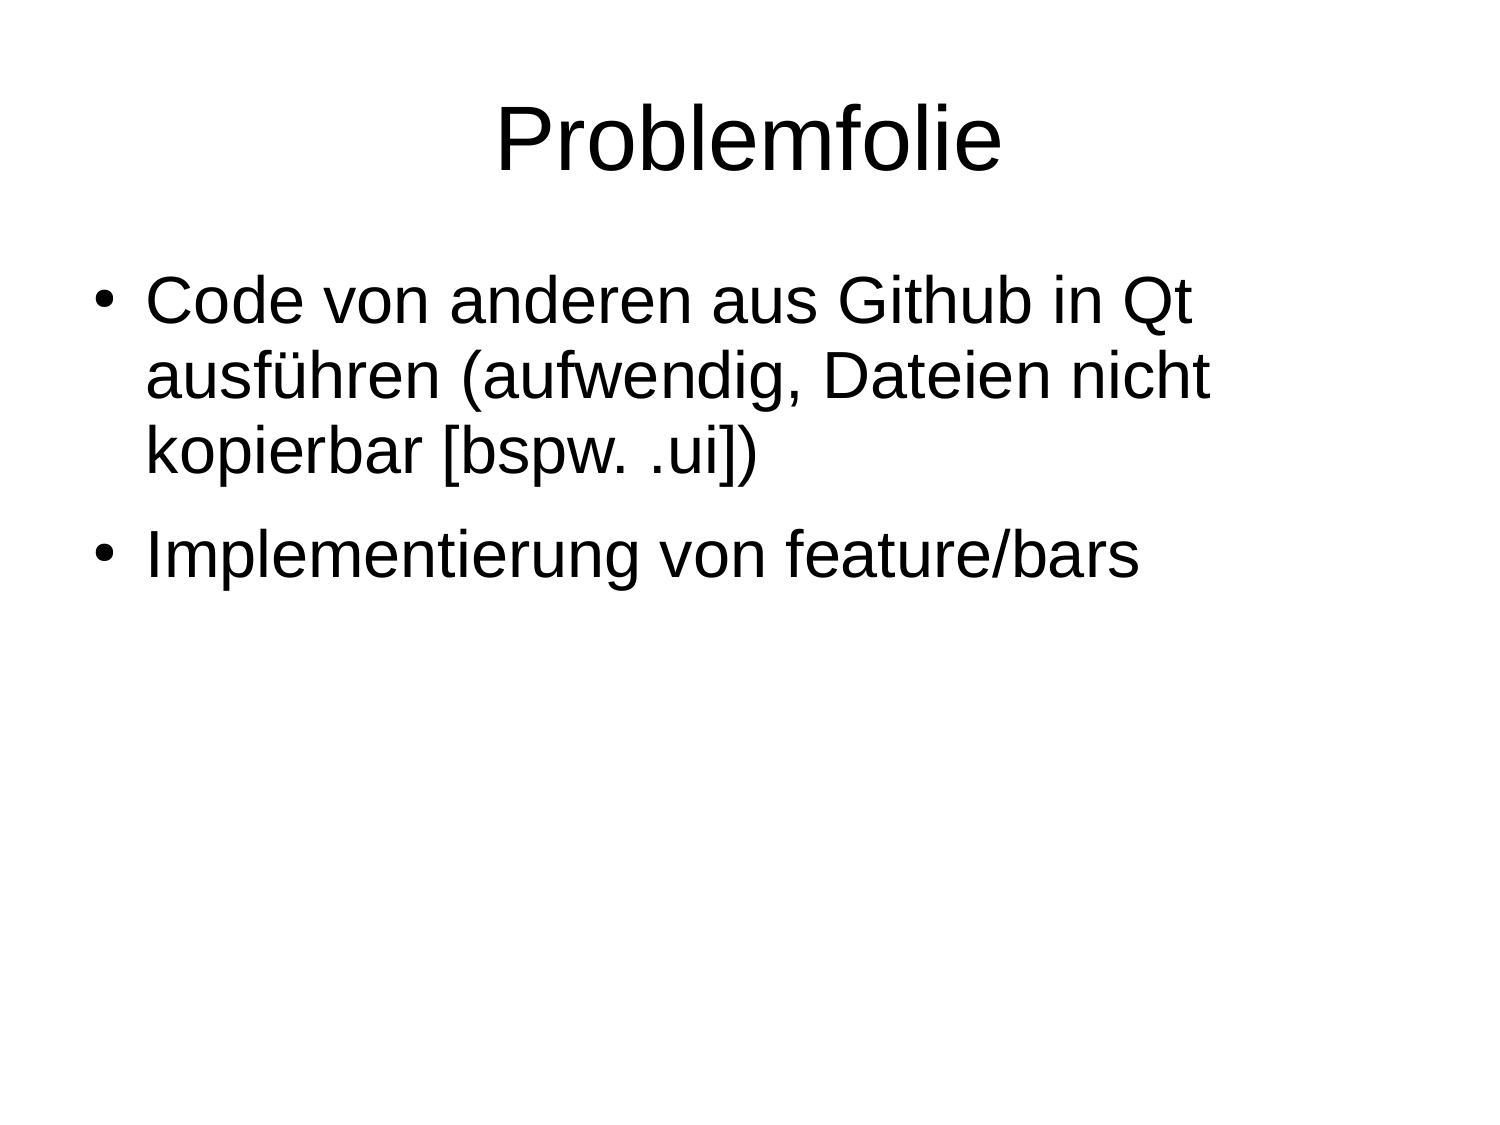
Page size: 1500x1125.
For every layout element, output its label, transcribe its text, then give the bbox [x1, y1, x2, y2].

title Problemfolie [75, 44, 1425, 233]
list Code von anderen aus Github in Qt ausführen (aufwendig, Dateien nicht kopierbar [bspw. .ui]) Implementierung von feature/bars [75, 263, 1425, 916]
